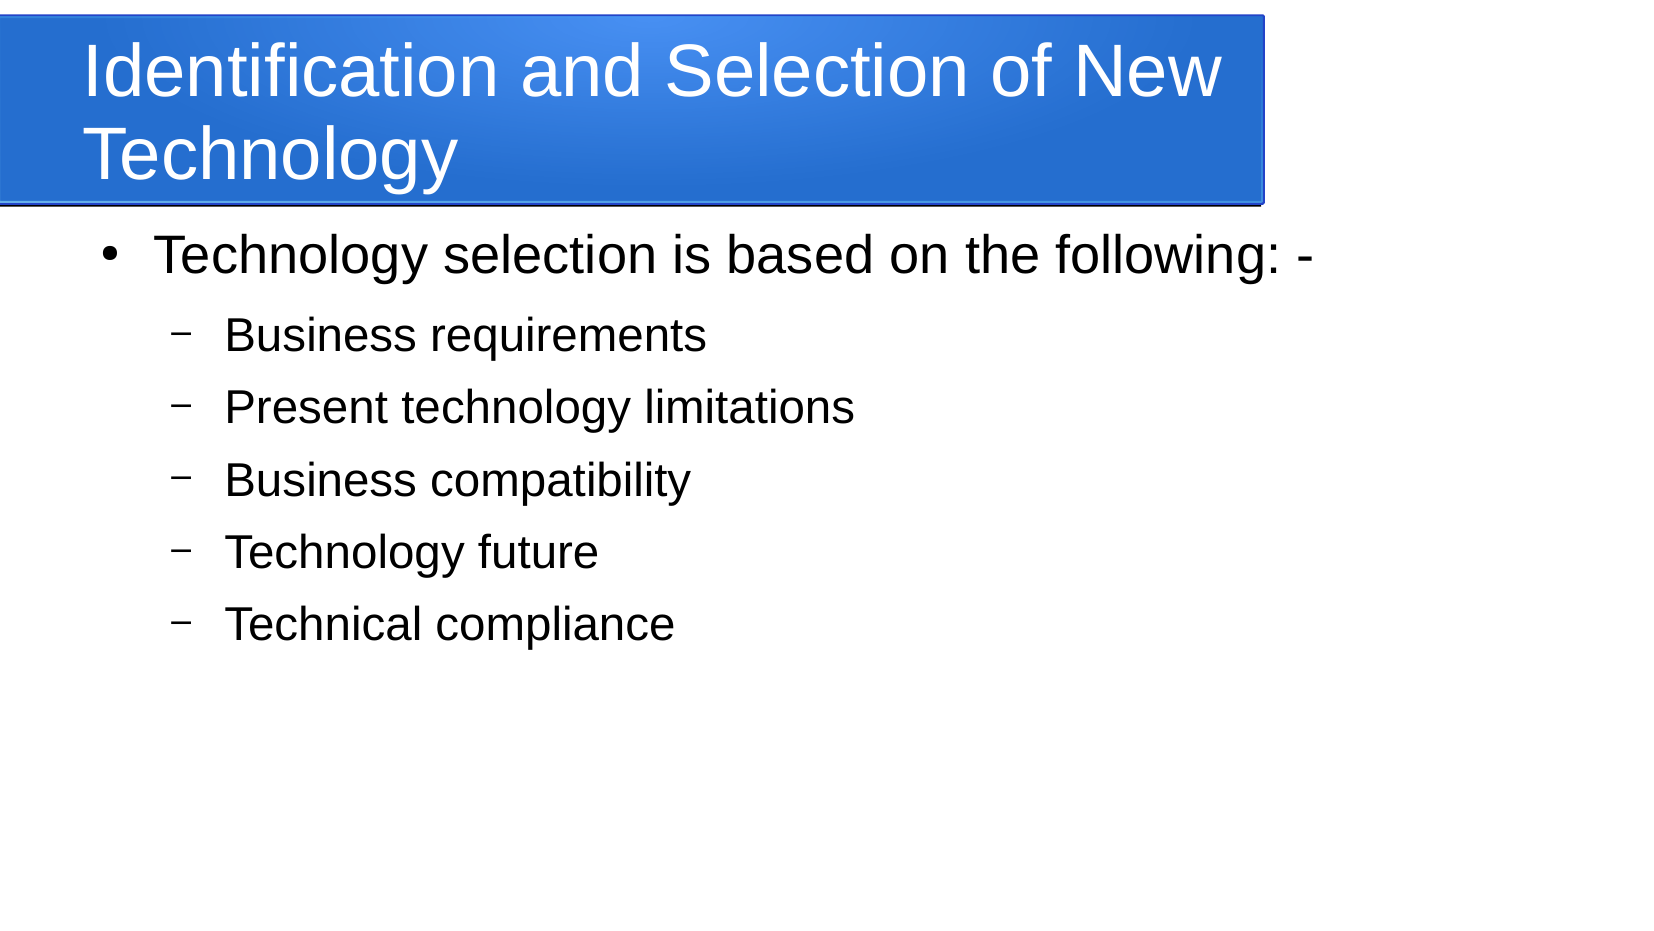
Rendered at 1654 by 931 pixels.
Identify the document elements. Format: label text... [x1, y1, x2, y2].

title Identification and Selection of New Technology [82, 29, 1235, 196]
list Technology selection is based on the following: - Business requirements Present technology limitations Business compatibility Technology future Technical compliance [82, 224, 1576, 764]
